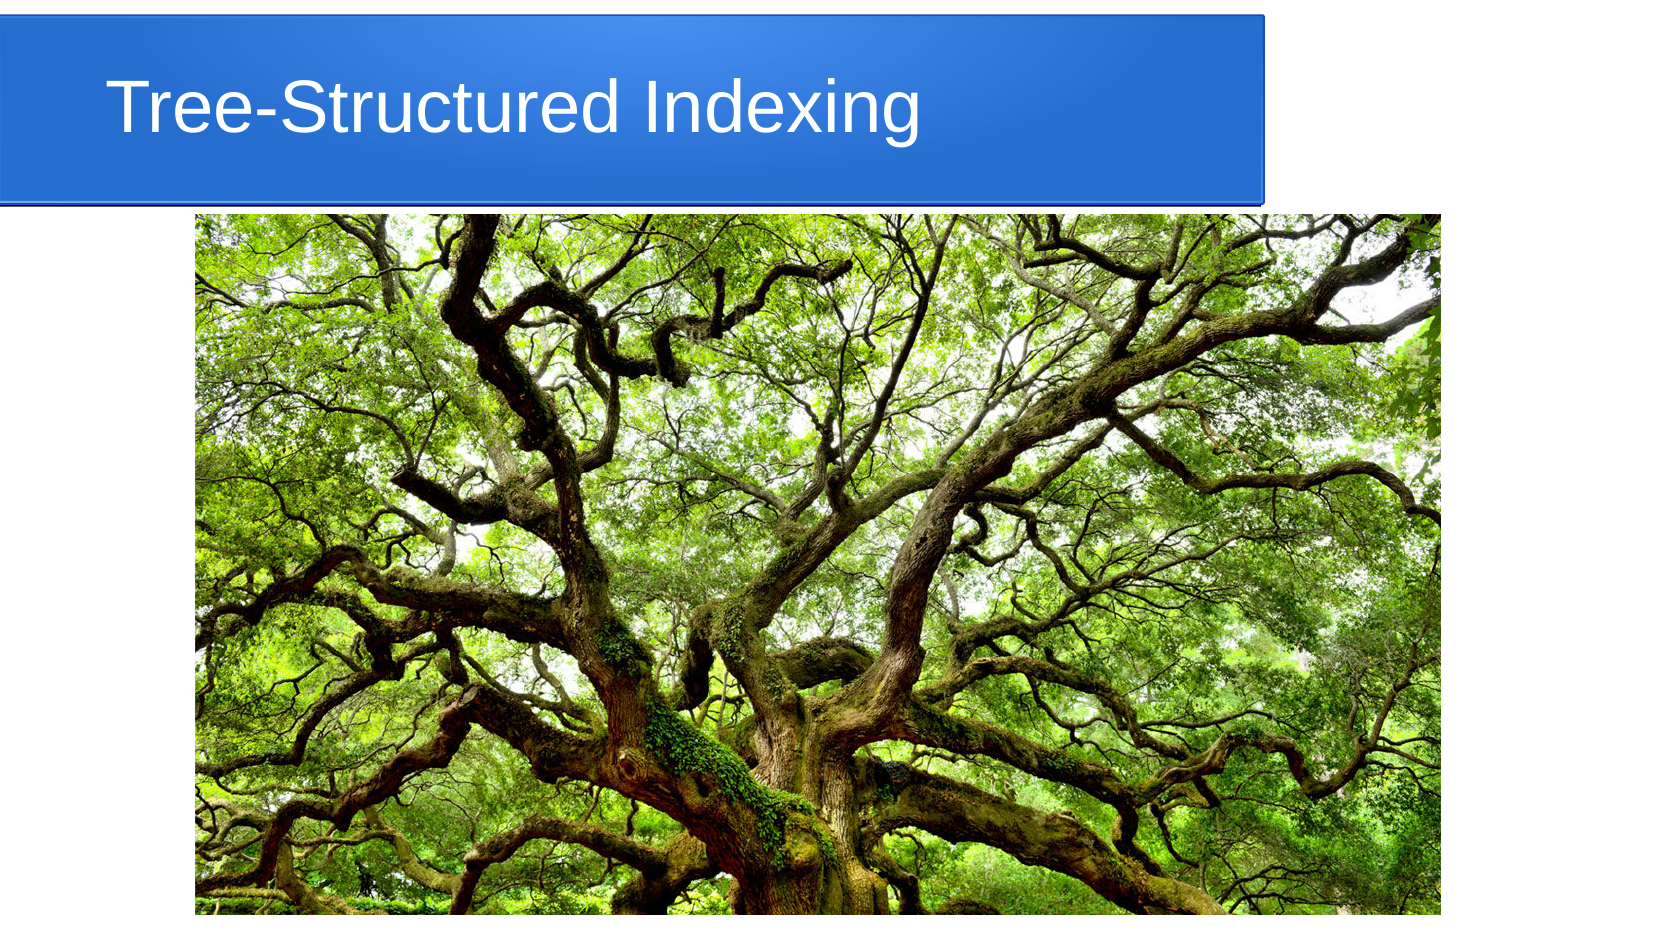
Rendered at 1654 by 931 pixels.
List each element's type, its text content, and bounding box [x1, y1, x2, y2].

title Tree-Structured Indexing [105, 30, 1257, 184]
picture [195, 214, 1441, 916]
